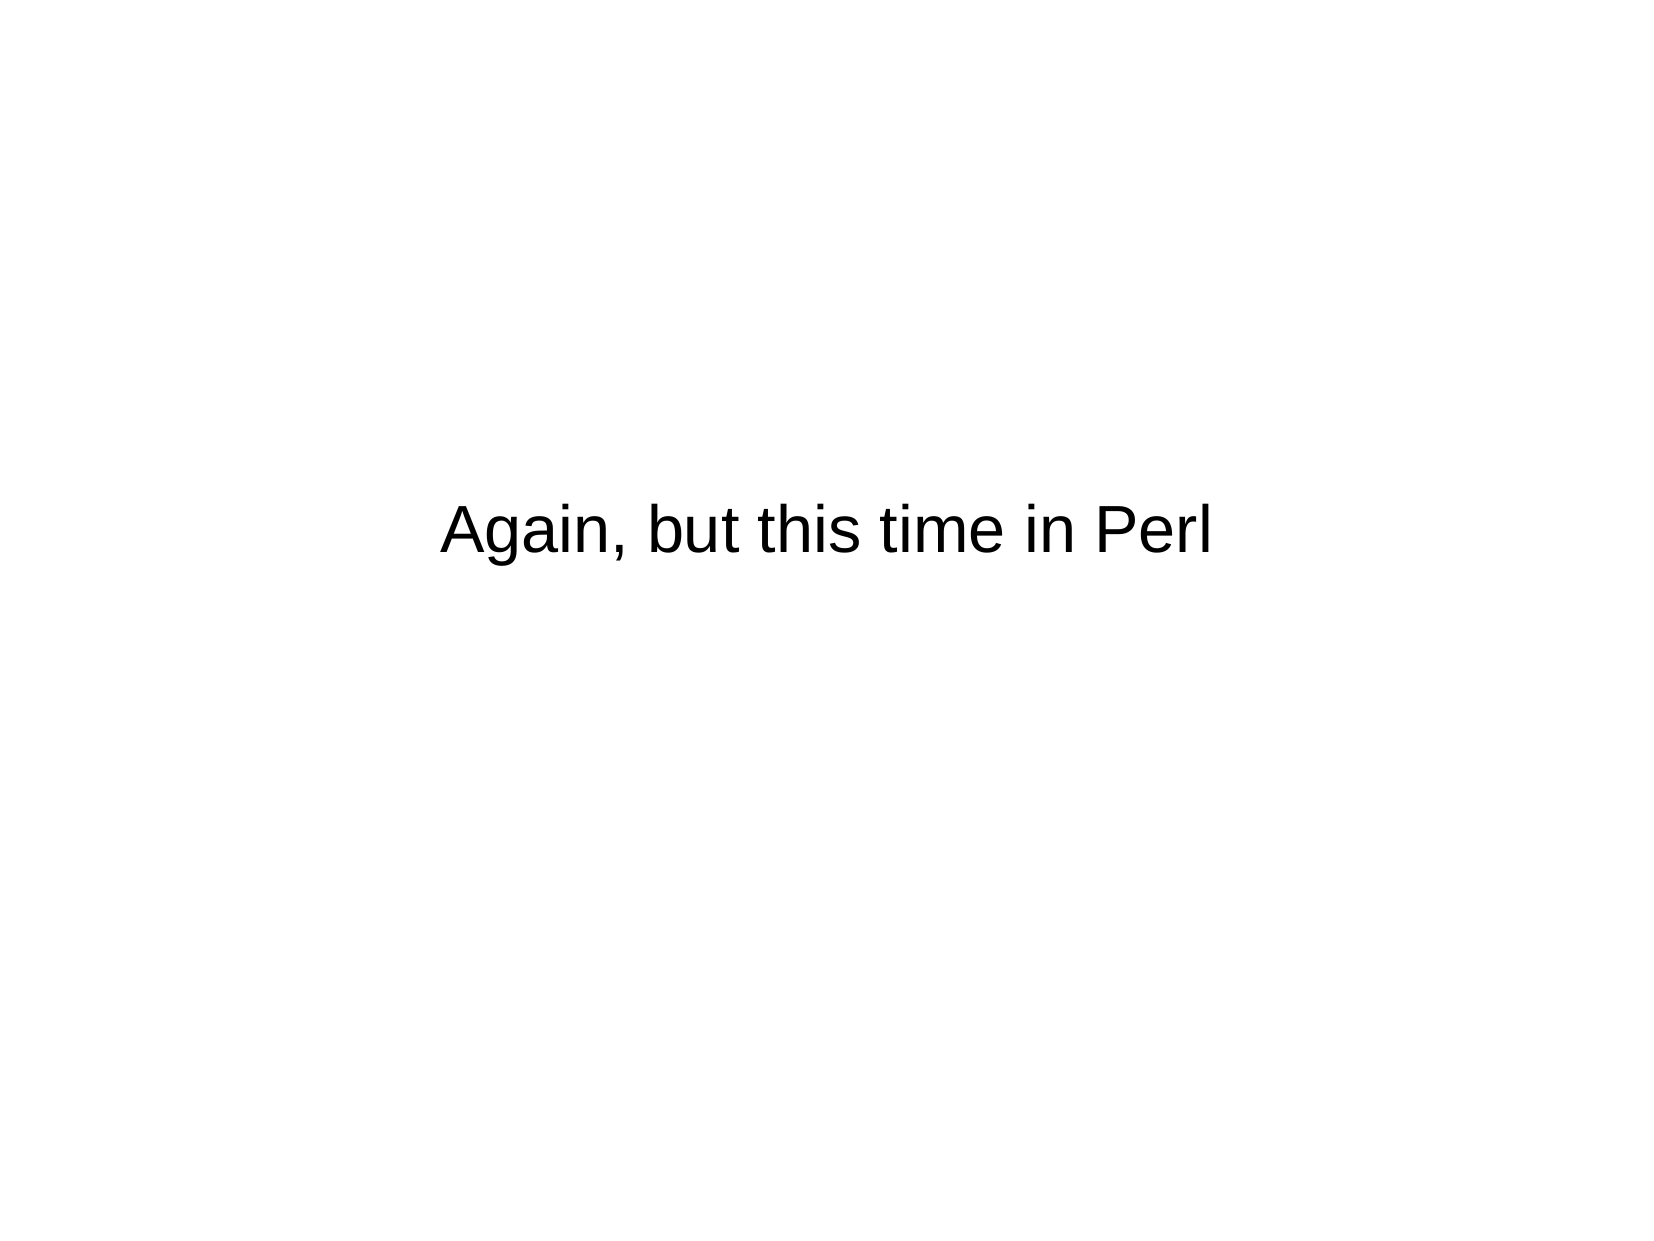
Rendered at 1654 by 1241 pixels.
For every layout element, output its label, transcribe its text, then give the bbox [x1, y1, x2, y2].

subtitle Again, but this time in Perl [82, 49, 1571, 1010]
